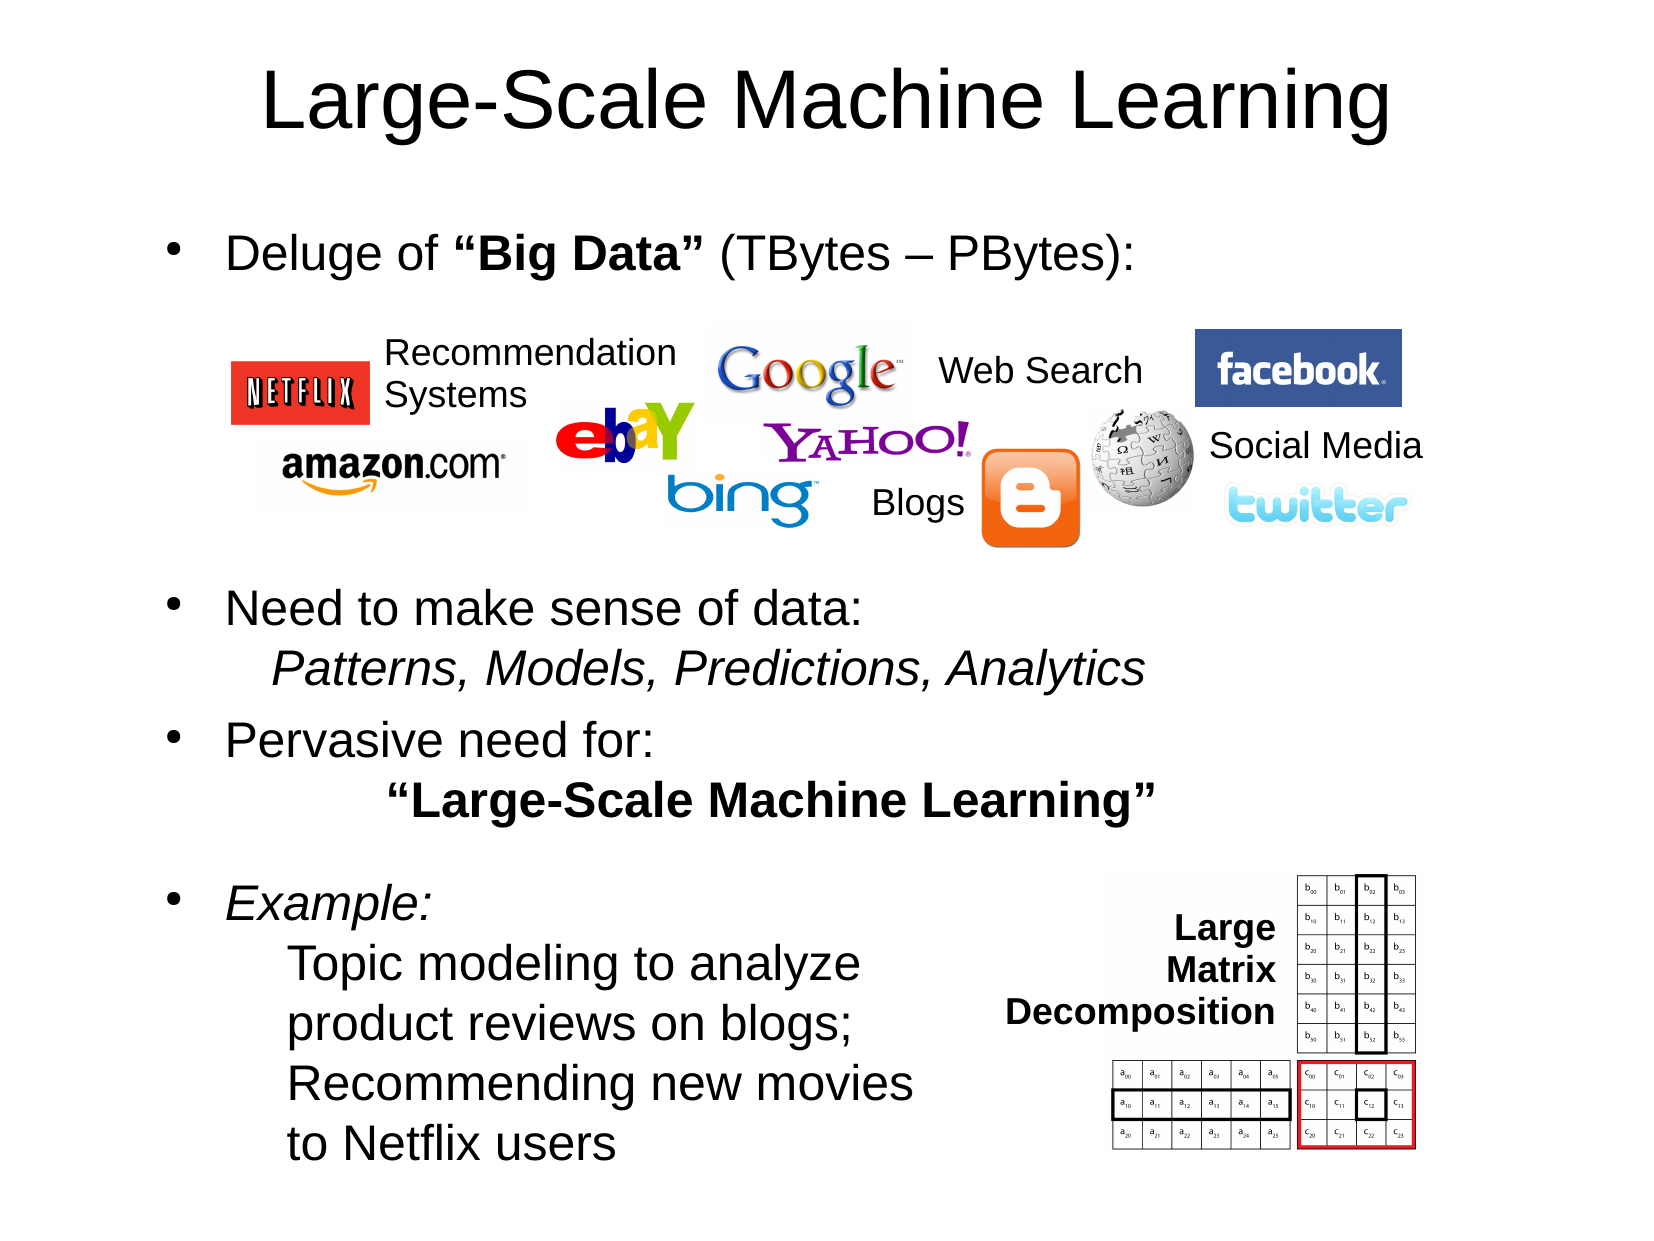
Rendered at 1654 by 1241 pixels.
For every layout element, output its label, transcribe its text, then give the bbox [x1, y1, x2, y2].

text_box Need to make sense of data: Patterns, Models, Predictions, Analytics Pervasive need for: “Large-Scale Machine Learning” [149, 568, 1613, 863]
text_box Recommendation Systems [369, 323, 851, 423]
text_box Blogs [856, 473, 995, 543]
picture [706, 323, 971, 462]
picture [1195, 329, 1402, 407]
picture [556, 423, 820, 529]
text_box Web Search [923, 341, 1159, 399]
picture [1090, 408, 1195, 512]
text_box Large Matrix Decomposition [990, 898, 1366, 1087]
text_box Example: Topic modeling to analyze product reviews on blogs; Recommending new movies to Netflix users [150, 862, 976, 1163]
text_box Social Media [1194, 416, 1438, 474]
picture [256, 436, 532, 516]
title Large-Scale Machine Learning [82, 49, 1571, 151]
picture [1213, 474, 1421, 542]
text_box Deluge of “Big Data” (TBytes – PBytes): [150, 212, 1411, 344]
picture [978, 445, 1082, 549]
picture [1105, 869, 1421, 1156]
picture [231, 361, 370, 425]
